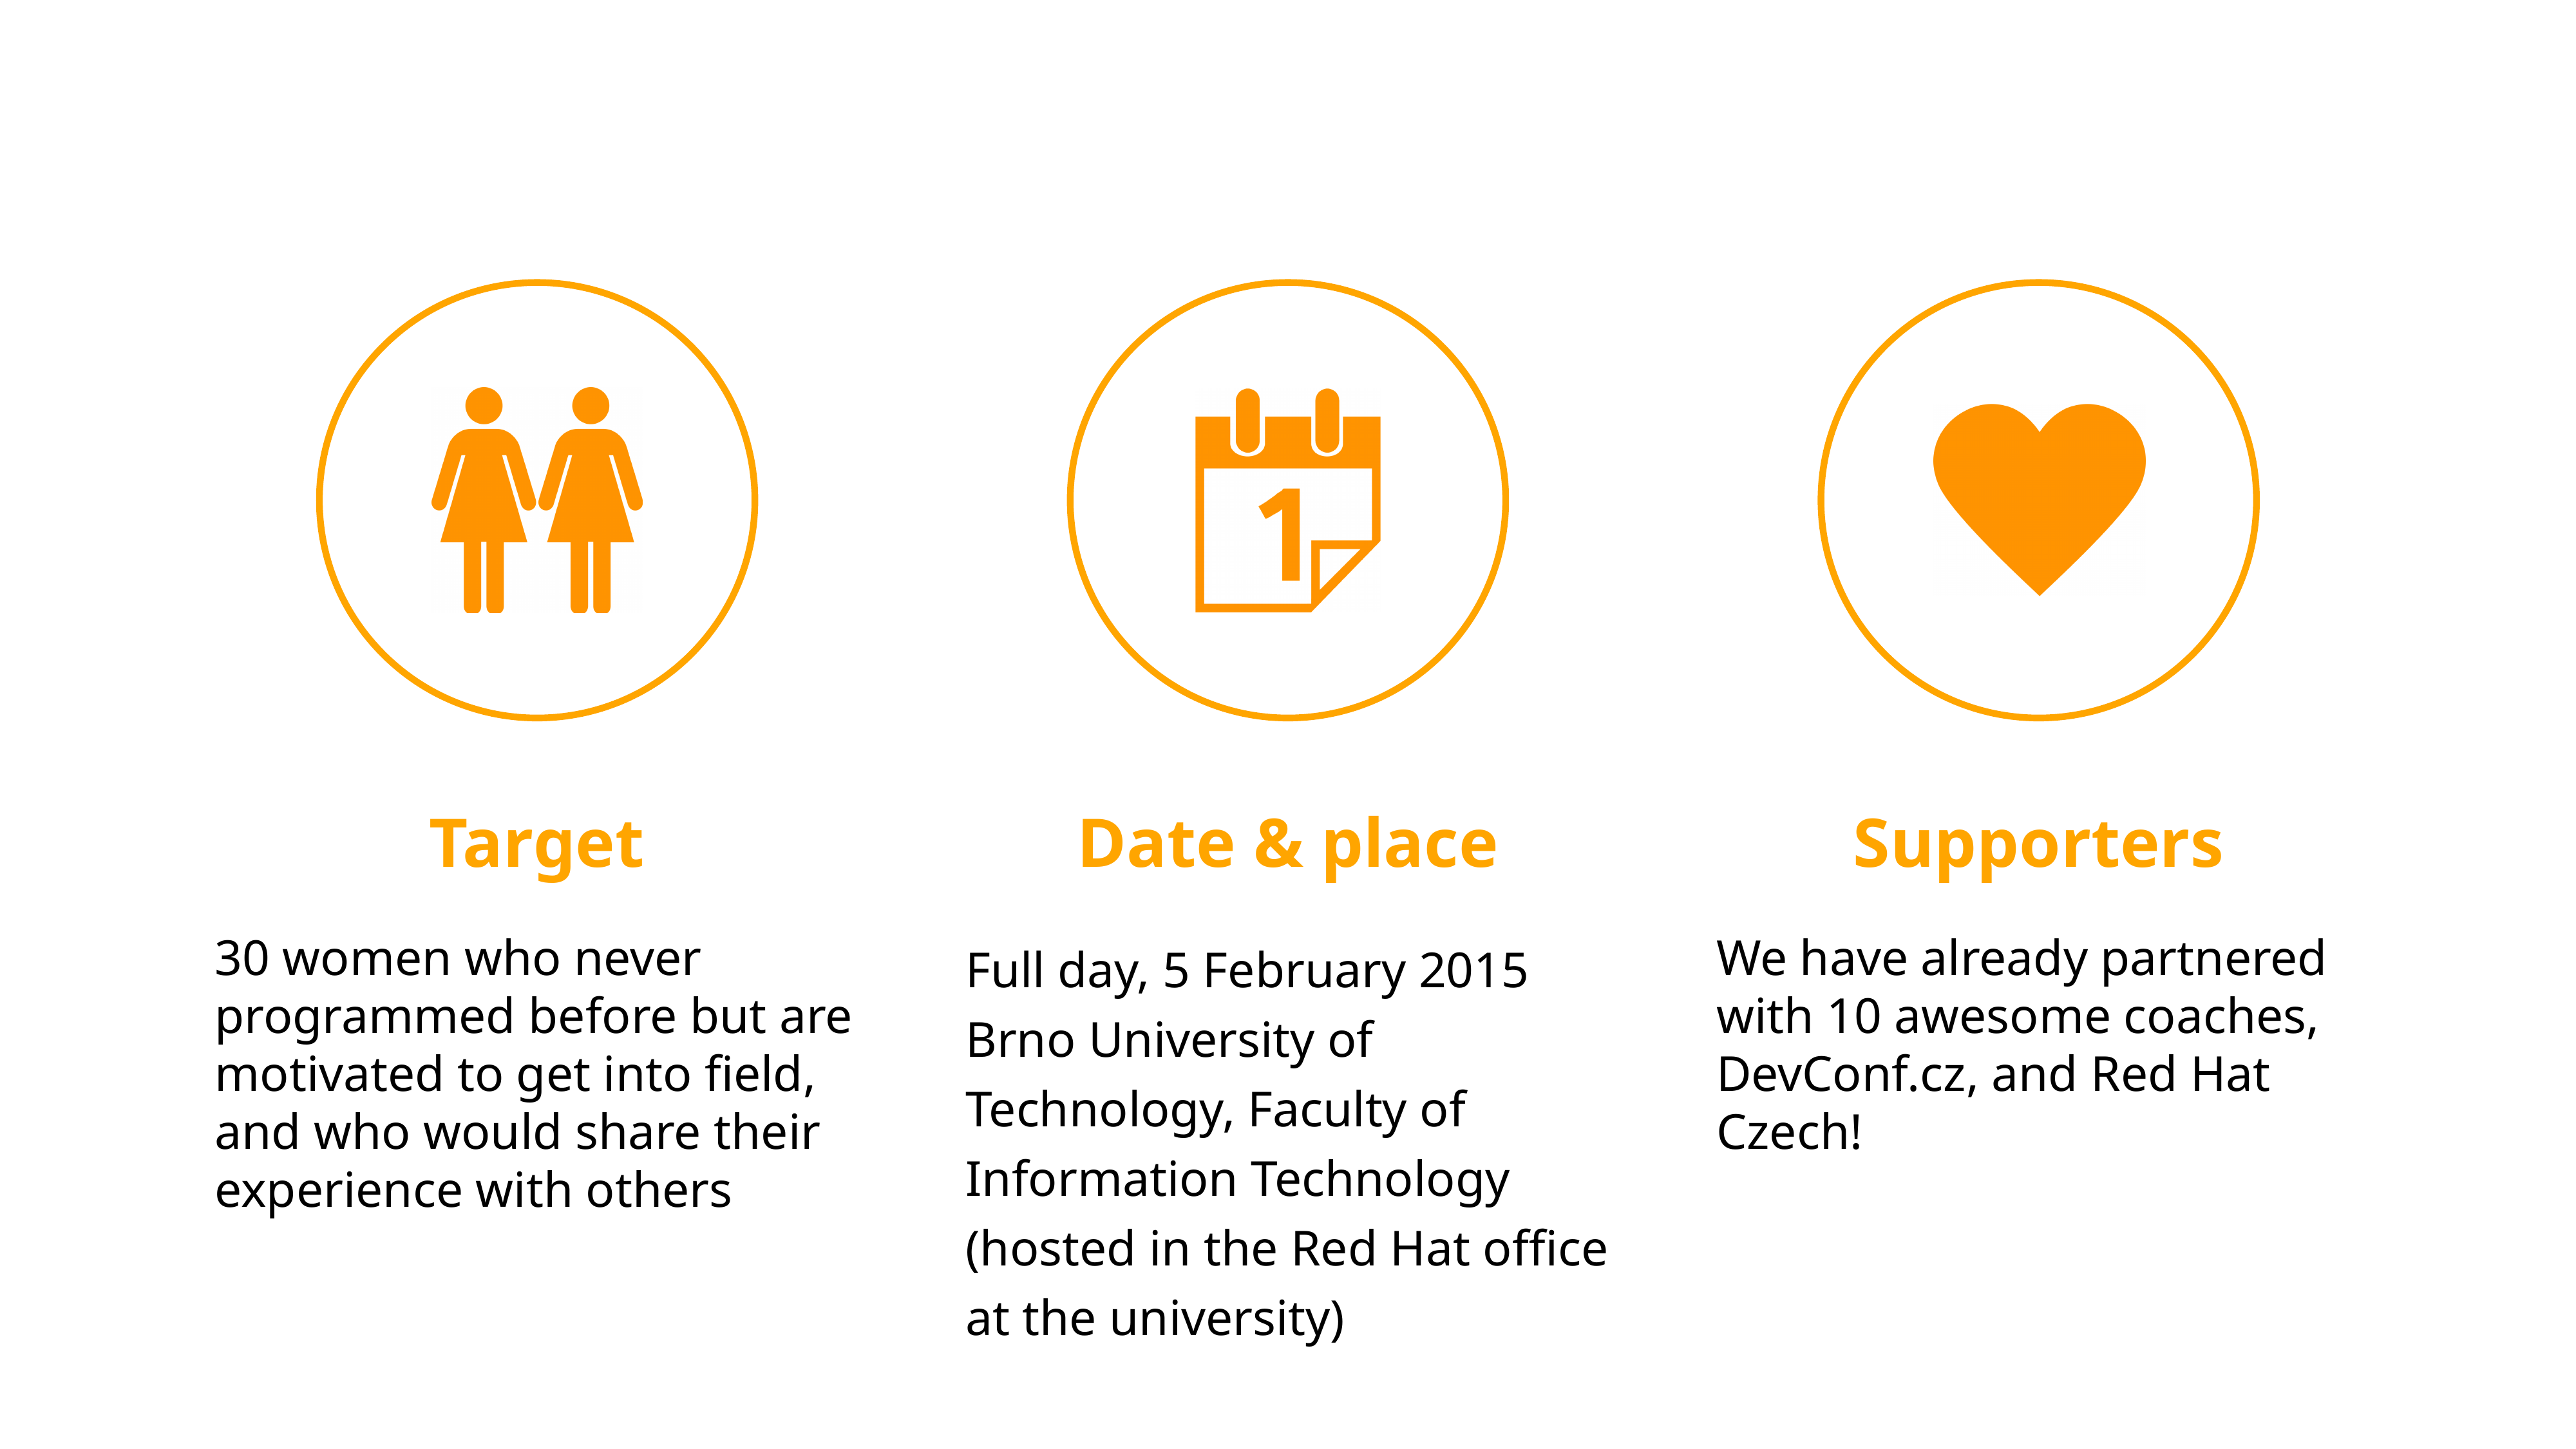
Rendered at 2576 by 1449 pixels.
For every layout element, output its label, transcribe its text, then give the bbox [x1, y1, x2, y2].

picture [431, 387, 643, 614]
text_box Date & place [1072, 794, 1504, 886]
picture [1933, 404, 2146, 596]
text_box We have already partnered with 10 awesome coaches, DevConf.cz, and Red Hat Czech! [1716, 927, 2400, 1159]
text_box Supporters [1848, 794, 2230, 886]
text_box 30 women who never programmed before but are motivated to get into field, and who would share their experience with others [214, 927, 860, 1217]
text_box Full day, 5 February 2015 Brno University of Technology, Faculty of Information Technology (hosted in the Red Hat office at the university) [965, 927, 1611, 1345]
text_box Target [424, 794, 650, 886]
picture [1195, 388, 1381, 612]
